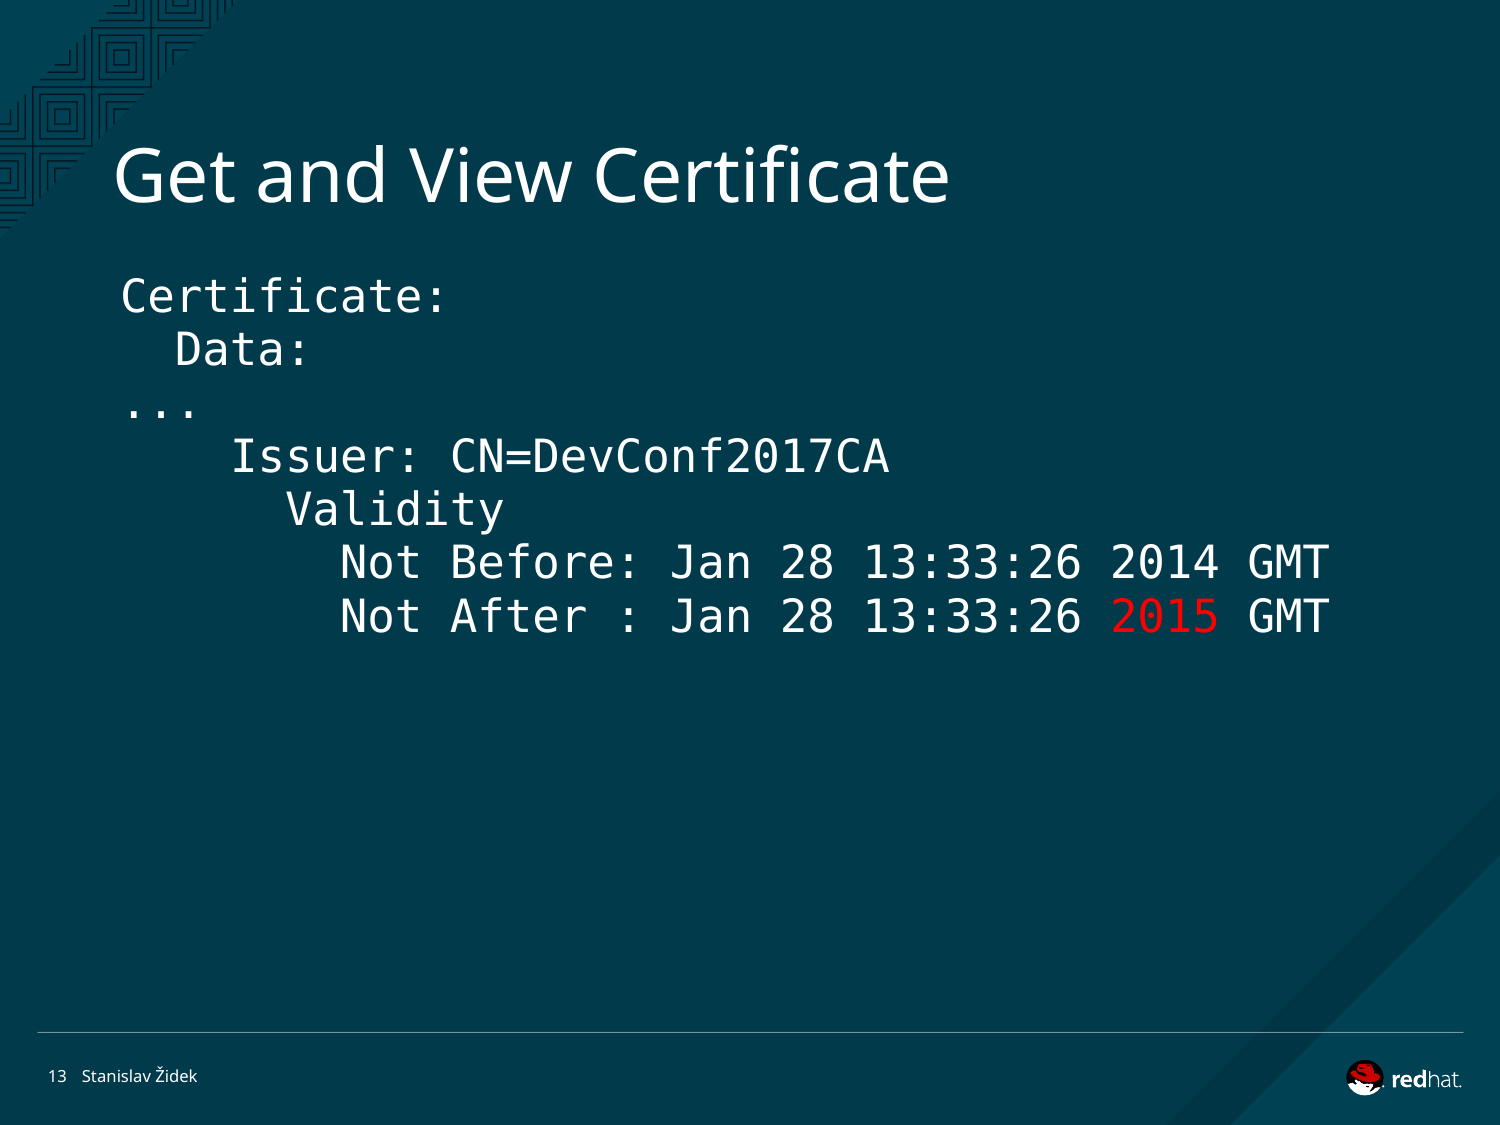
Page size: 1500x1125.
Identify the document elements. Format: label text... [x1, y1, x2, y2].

title Get and View Certificate [112, 0, 1388, 225]
list Certificate: Data: ... Issuer: CN=DevConf2017CA Validity Not Before: Jan 28 13:33:26 2014 GMT Not After : Jan 28 13:33:26 2015 GMT [120, 270, 1396, 1021]
